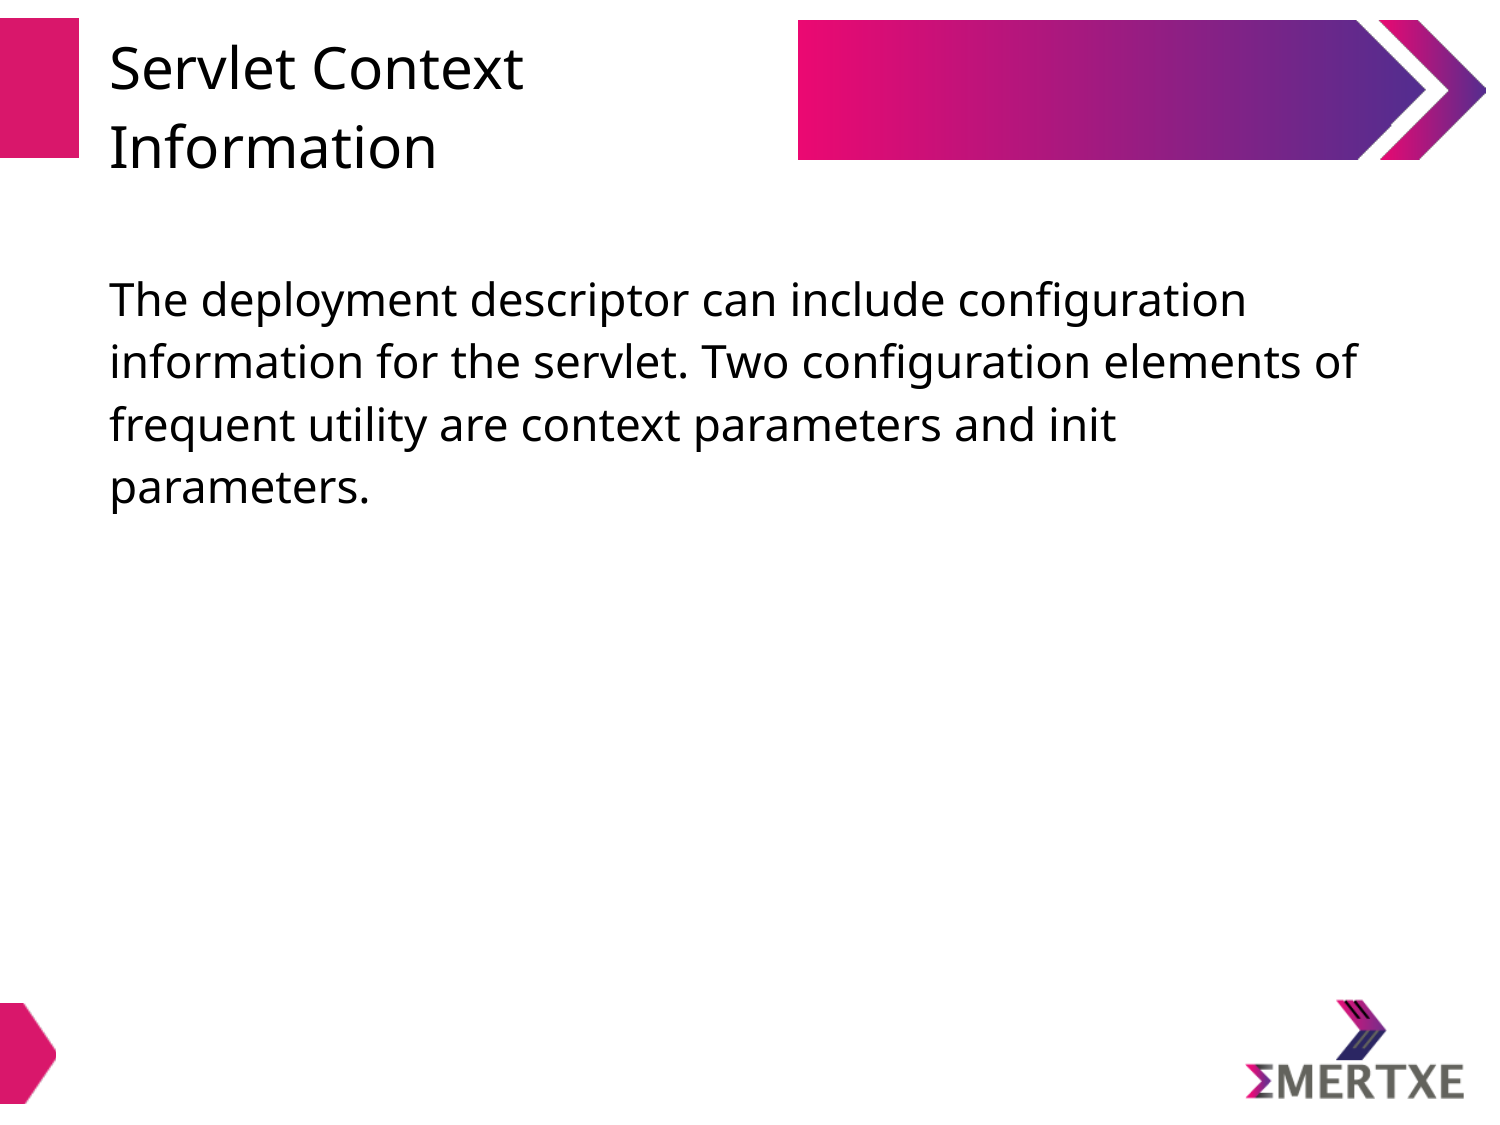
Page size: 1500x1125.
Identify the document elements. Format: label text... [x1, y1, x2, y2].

text_box Servlet Context Information [94, 20, 780, 171]
text_box The deployment descriptor can include configuration information for the servlet. Two configuration elements of frequent utility are context parameters and init parameters. [94, 259, 1382, 531]
picture [798, 20, 1486, 160]
picture [1245, 996, 1465, 1099]
